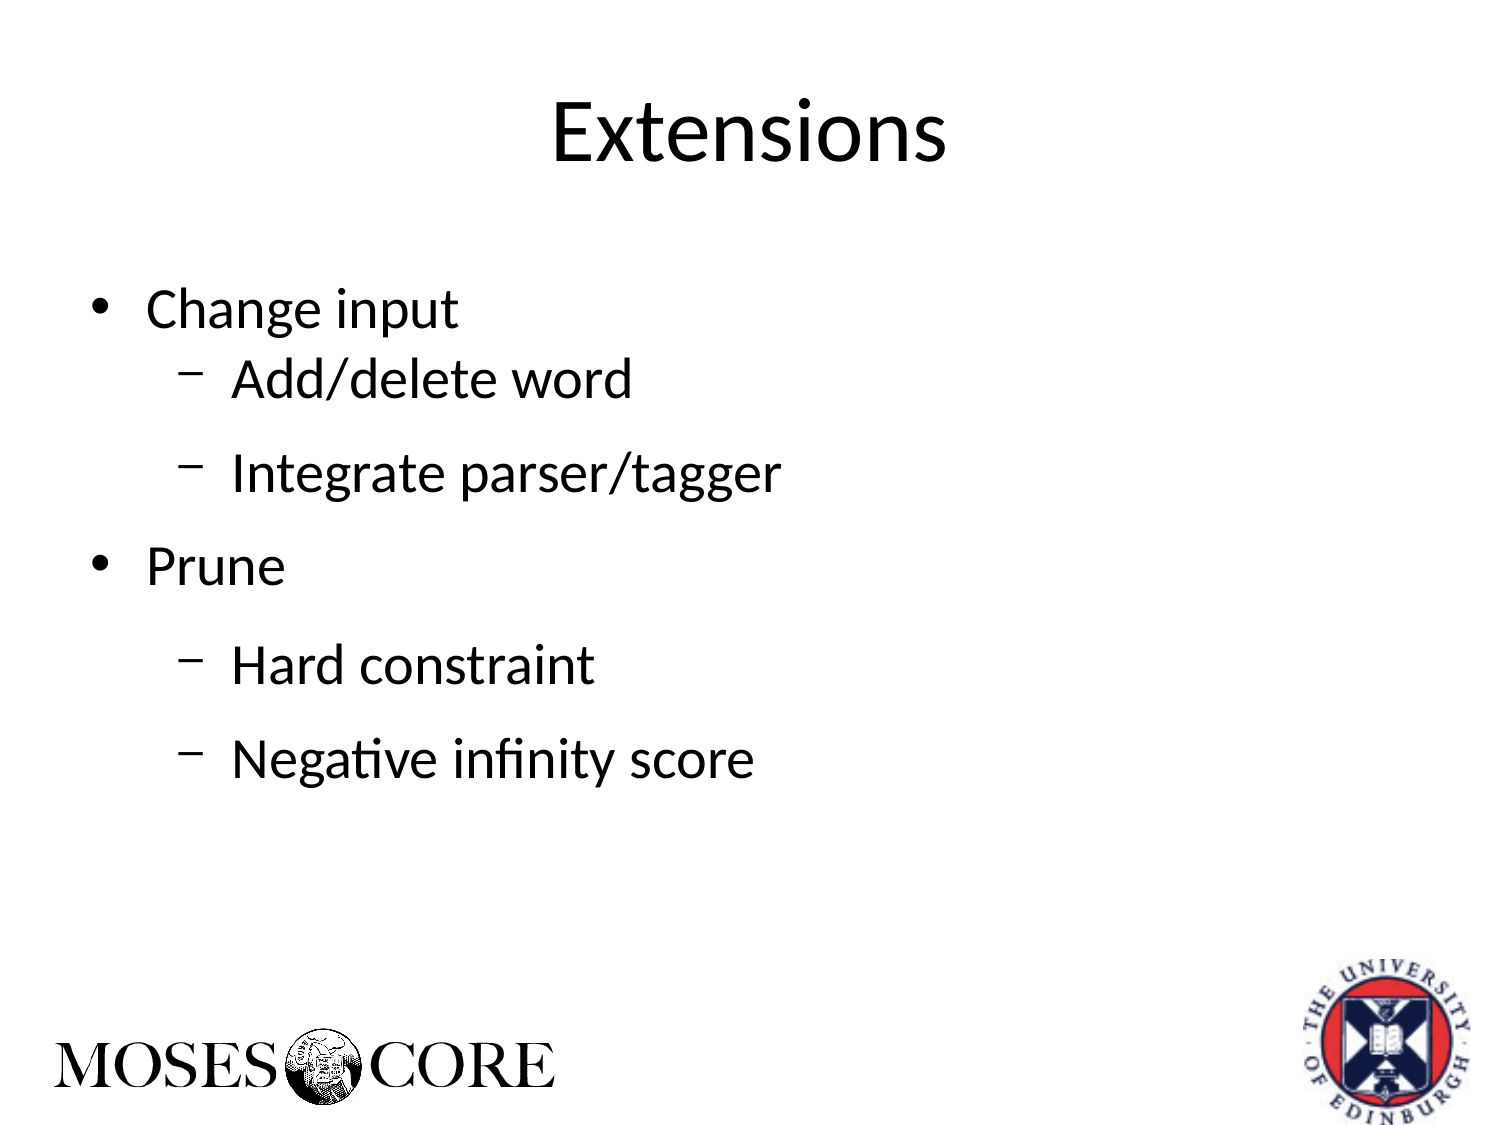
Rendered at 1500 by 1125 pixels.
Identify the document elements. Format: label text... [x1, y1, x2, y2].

picture [1303, 959, 1475, 1125]
list Change input Add/delete word Integrate parser/tagger Prune Hard constraint Negative infinity score [75, 262, 1426, 957]
title Extensions [75, 45, 1425, 233]
picture [53, 1025, 555, 1108]
